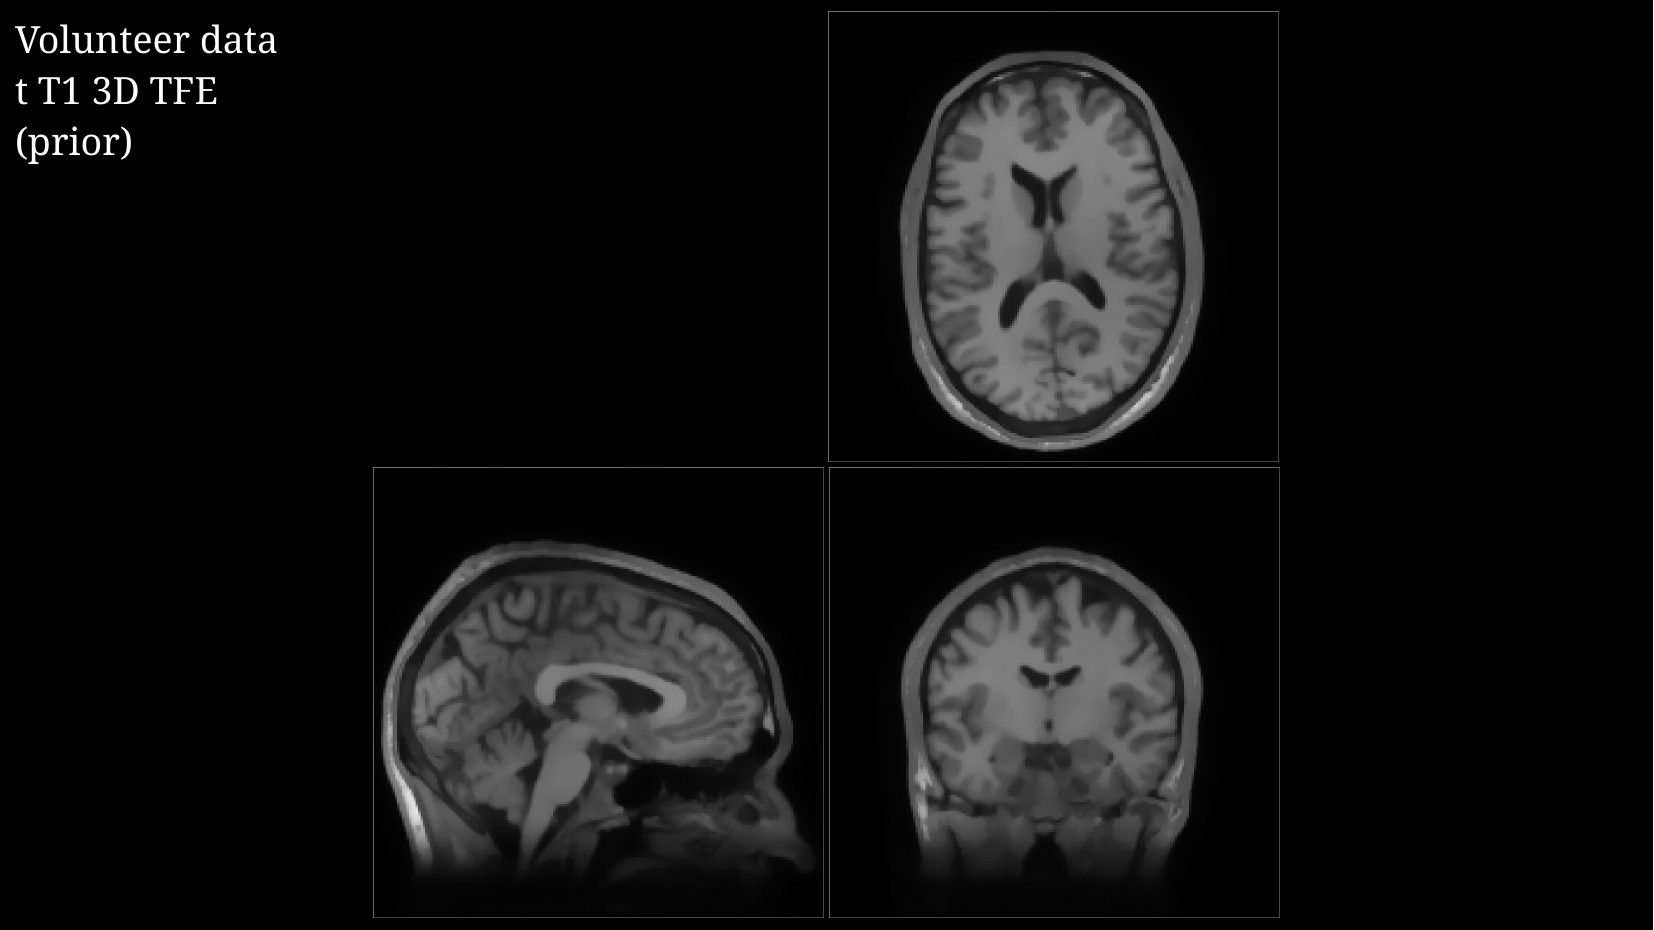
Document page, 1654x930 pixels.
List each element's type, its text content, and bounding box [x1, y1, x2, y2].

picture [829, 467, 1280, 918]
title Volunteer data t T1 3D TFE (prior) [15, 4, 713, 176]
picture [373, 467, 824, 918]
picture [828, 11, 1279, 462]
